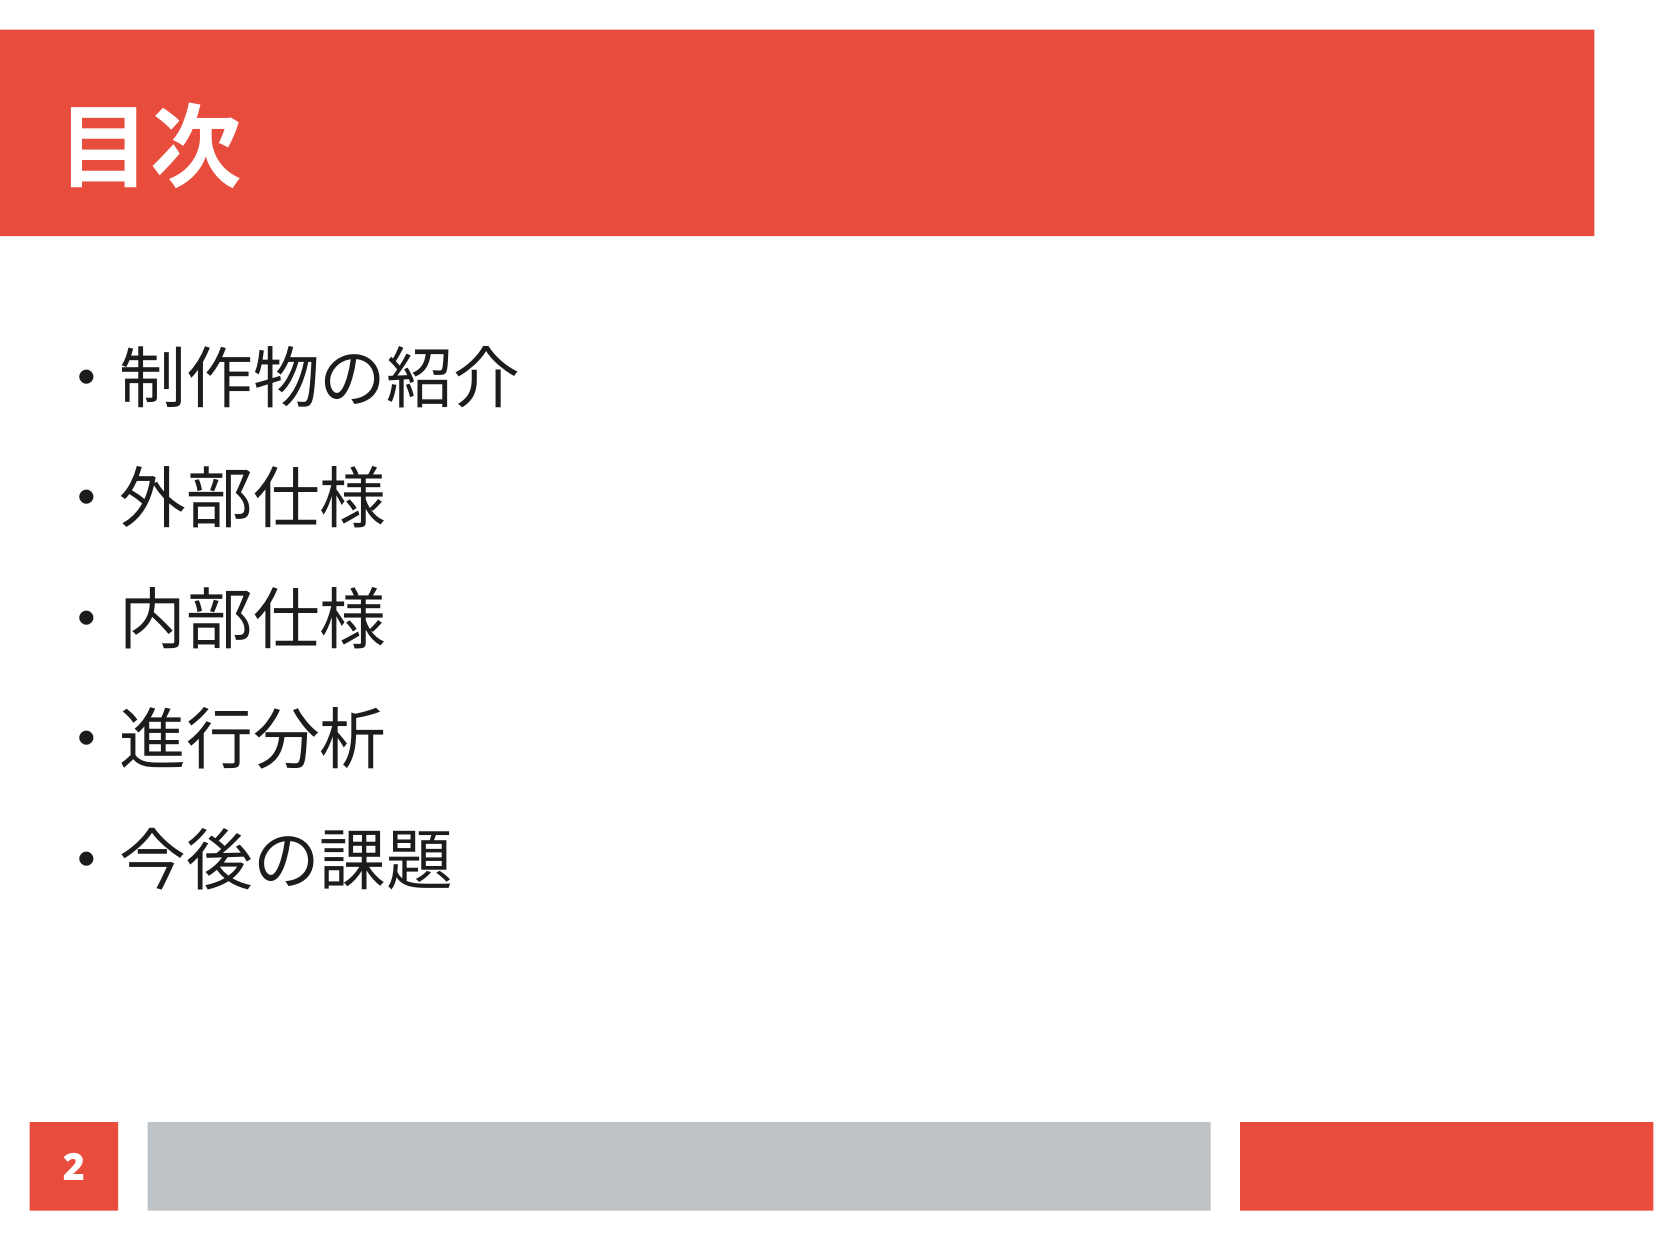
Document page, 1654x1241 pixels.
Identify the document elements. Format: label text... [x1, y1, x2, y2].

title 目次 [59, 59, 1595, 207]
list ・制作物の紹介 ・外部仕様 ・内部仕様 ・進行分析 ・今後の課題 [53, 324, 1560, 1093]
